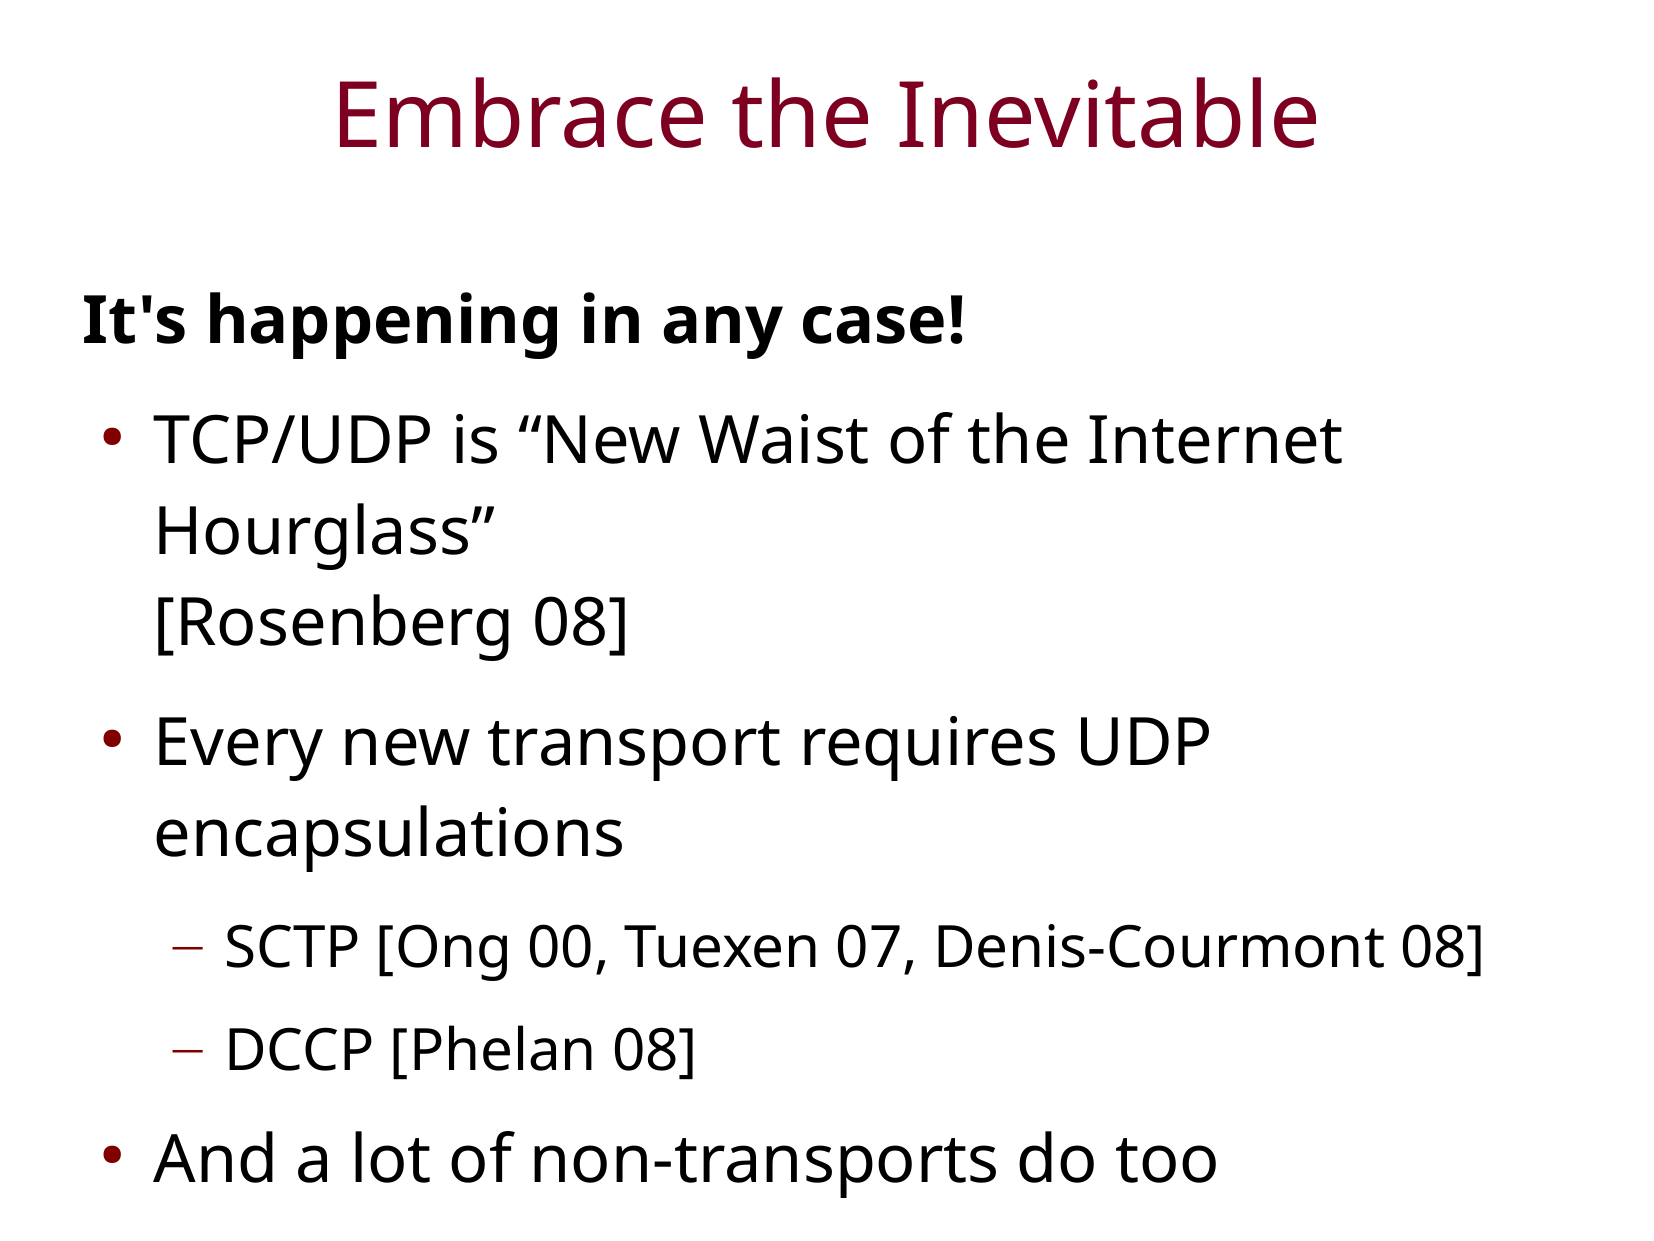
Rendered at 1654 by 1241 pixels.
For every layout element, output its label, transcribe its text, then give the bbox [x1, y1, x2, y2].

title Embrace the Inevitable [82, 15, 1571, 208]
list It's happening in any case! TCP/UDP is “New Waist of the Internet Hourglass” [Rosenberg 08] Every new transport requires UDP encapsulations SCTP [Ong 00, Tuexen 07, Denis-Courmont 08] DCCP [Phelan 08] And a lot of non-transports do too IPSEC [RFC 3947/3948], Mobile IP [RFC 3519], Teredo [RFC 4380], … ...but the new model also has technical benefits... [82, 272, 1576, 1191]
